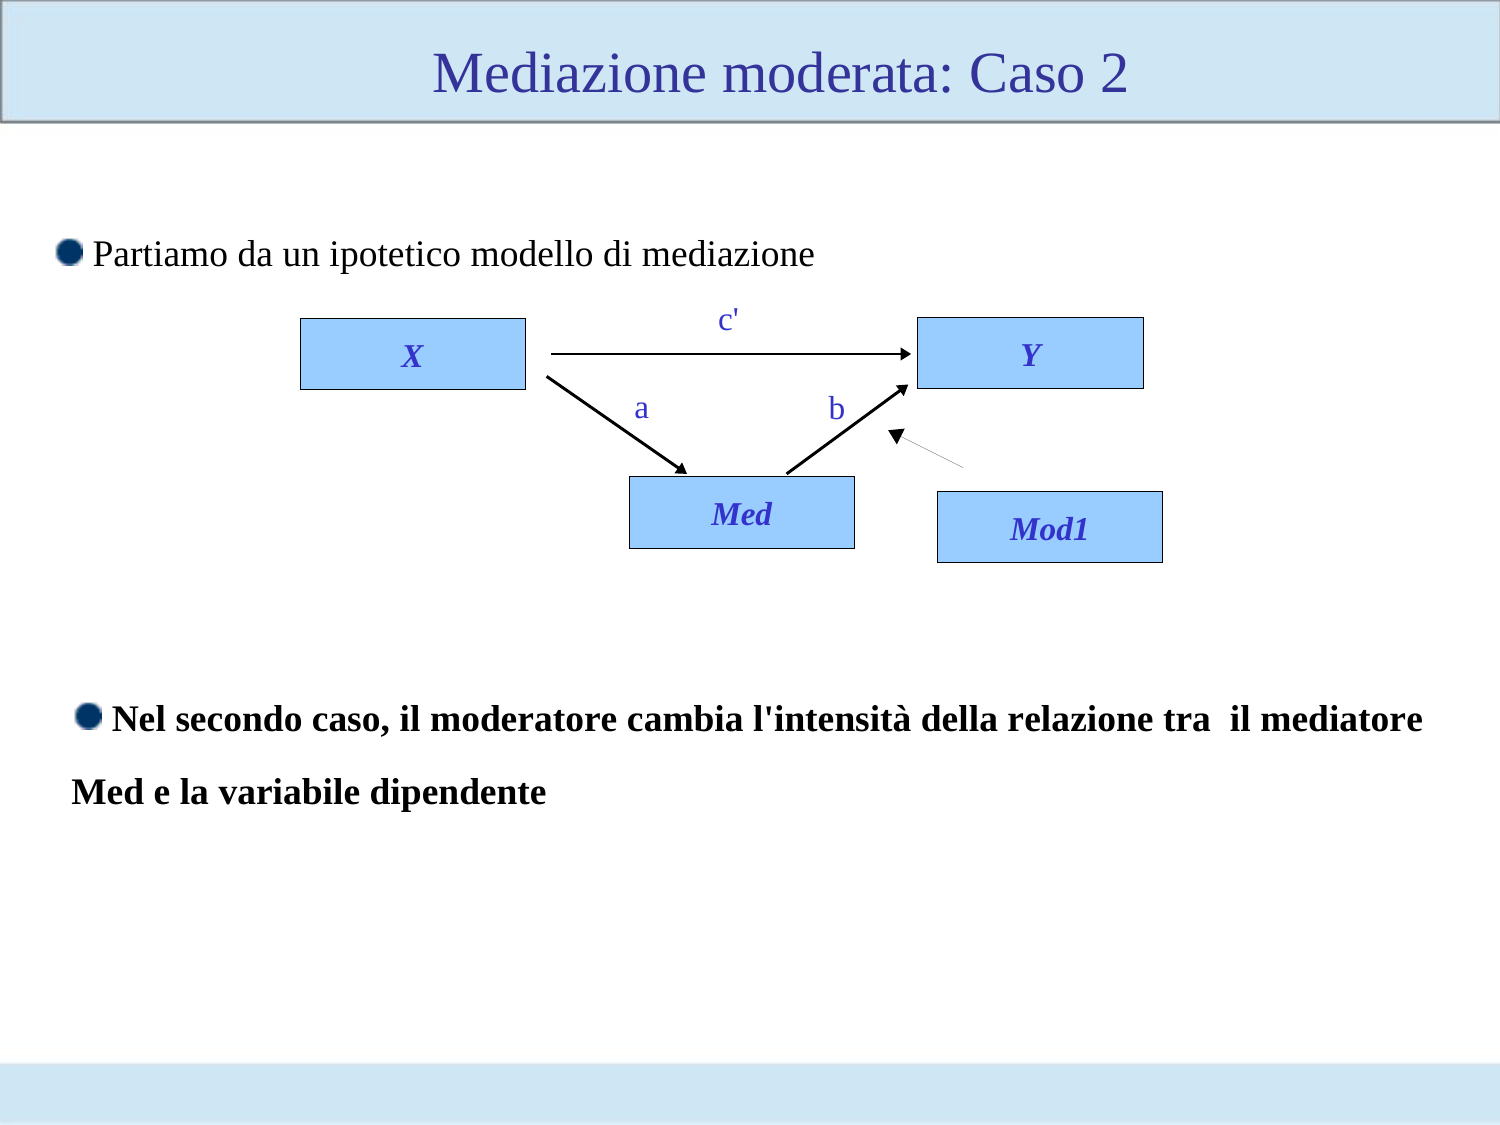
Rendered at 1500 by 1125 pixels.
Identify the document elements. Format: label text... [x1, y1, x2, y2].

text_box X [300, 318, 526, 390]
text_box a [545, 378, 736, 486]
text_box Med [629, 476, 855, 549]
text_box c' [631, 289, 826, 378]
text_box b [736, 378, 938, 488]
text_box Partiamo da un ipotetico modello di mediazione [37, 187, 1463, 408]
text_box Mod1 [937, 491, 1163, 563]
text_box Y [917, 317, 1144, 389]
picture [0, 0, 1500, 1125]
text_box Nel secondo caso, il moderatore cambia l'intensità della relazione tra il mediatore Med e la variabile dipendente [56, 652, 1482, 820]
title Mediazione moderata: Caso 2 [249, 21, 1313, 117]
